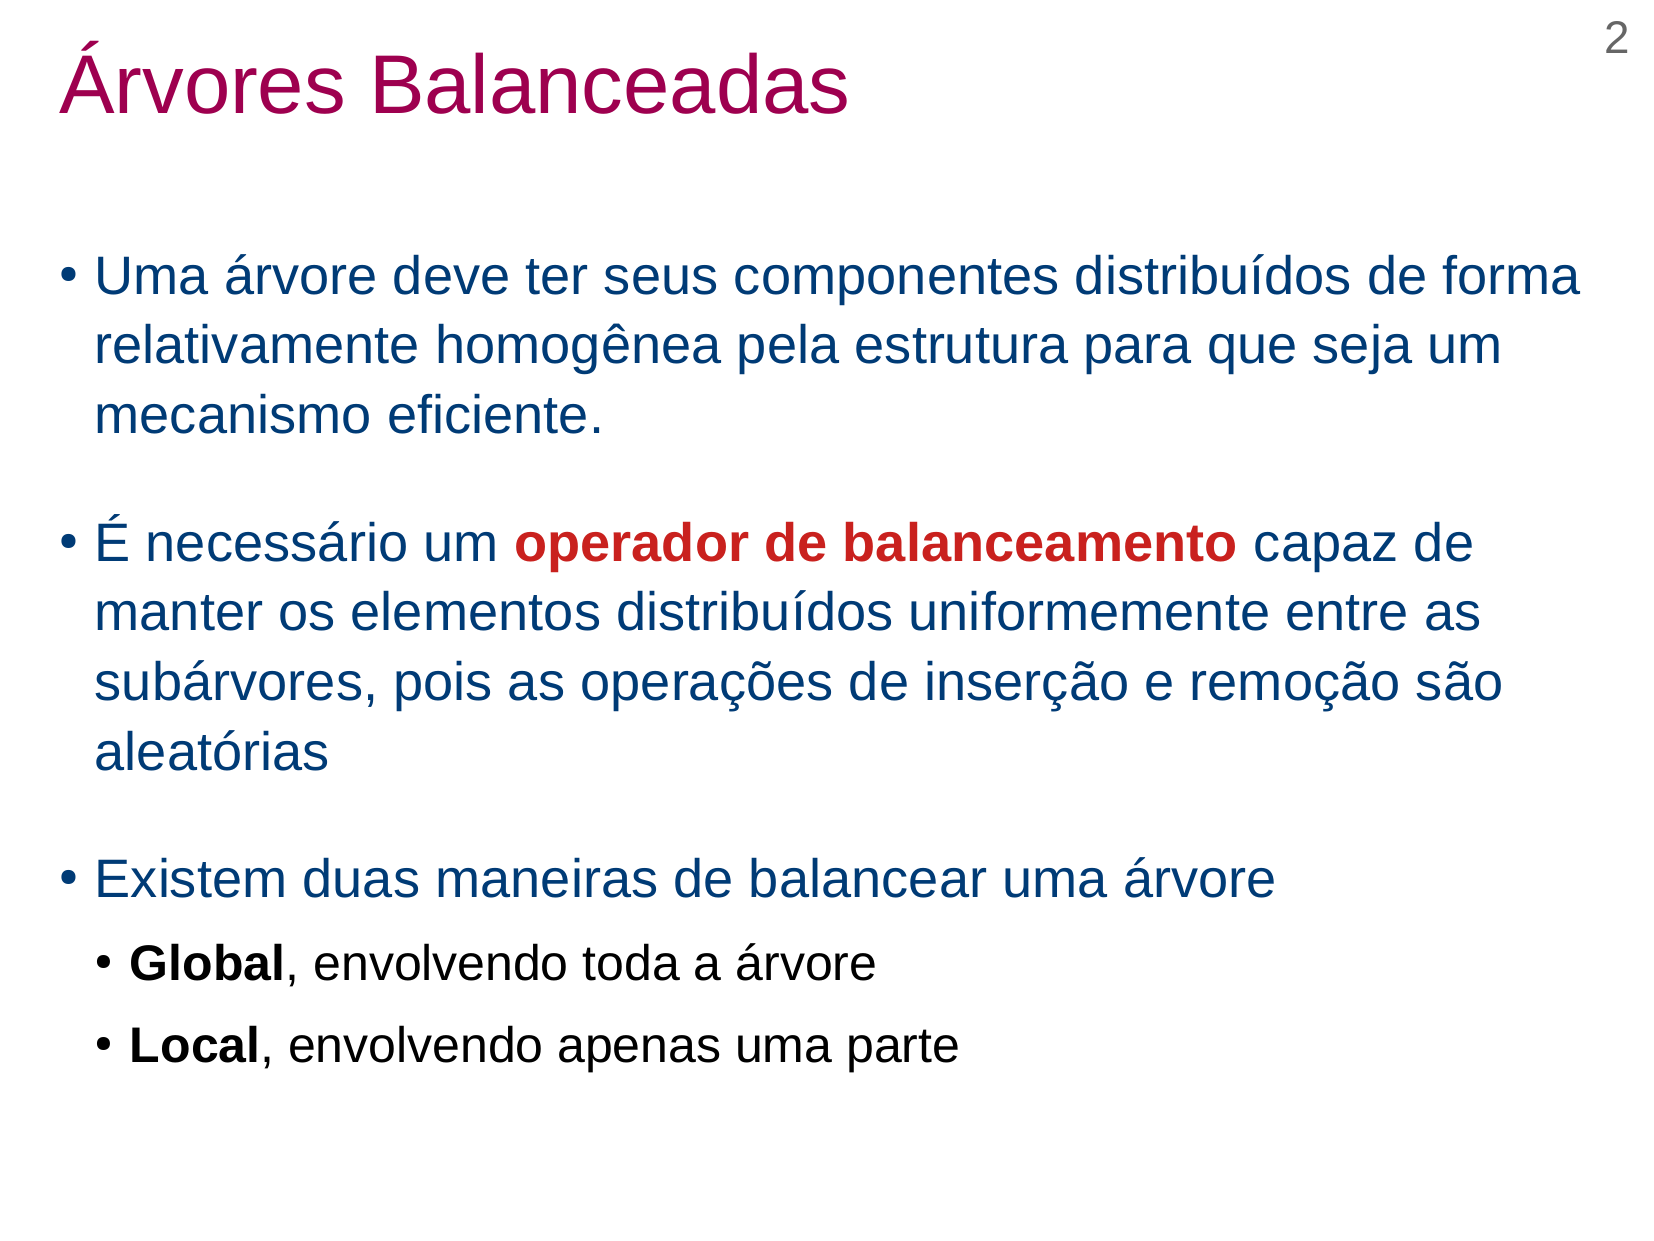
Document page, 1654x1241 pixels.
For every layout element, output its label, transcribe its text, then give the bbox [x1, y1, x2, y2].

title Árvores Balanceadas [59, 29, 1595, 148]
list Uma árvore deve ter seus componentes distribuídos de forma relativamente homogênea pela estrutura para que seja um mecanismo eficiente. É necessário um operador de balanceamento capaz de manter os elementos distribuídos uniformemente entre as subárvores, pois as operações de inserção e remoção são aleatórias Existem duas maneiras de balancear uma árvore Global, envolvendo toda a árvore Local, envolvendo apenas uma parte [59, 236, 1595, 1211]
